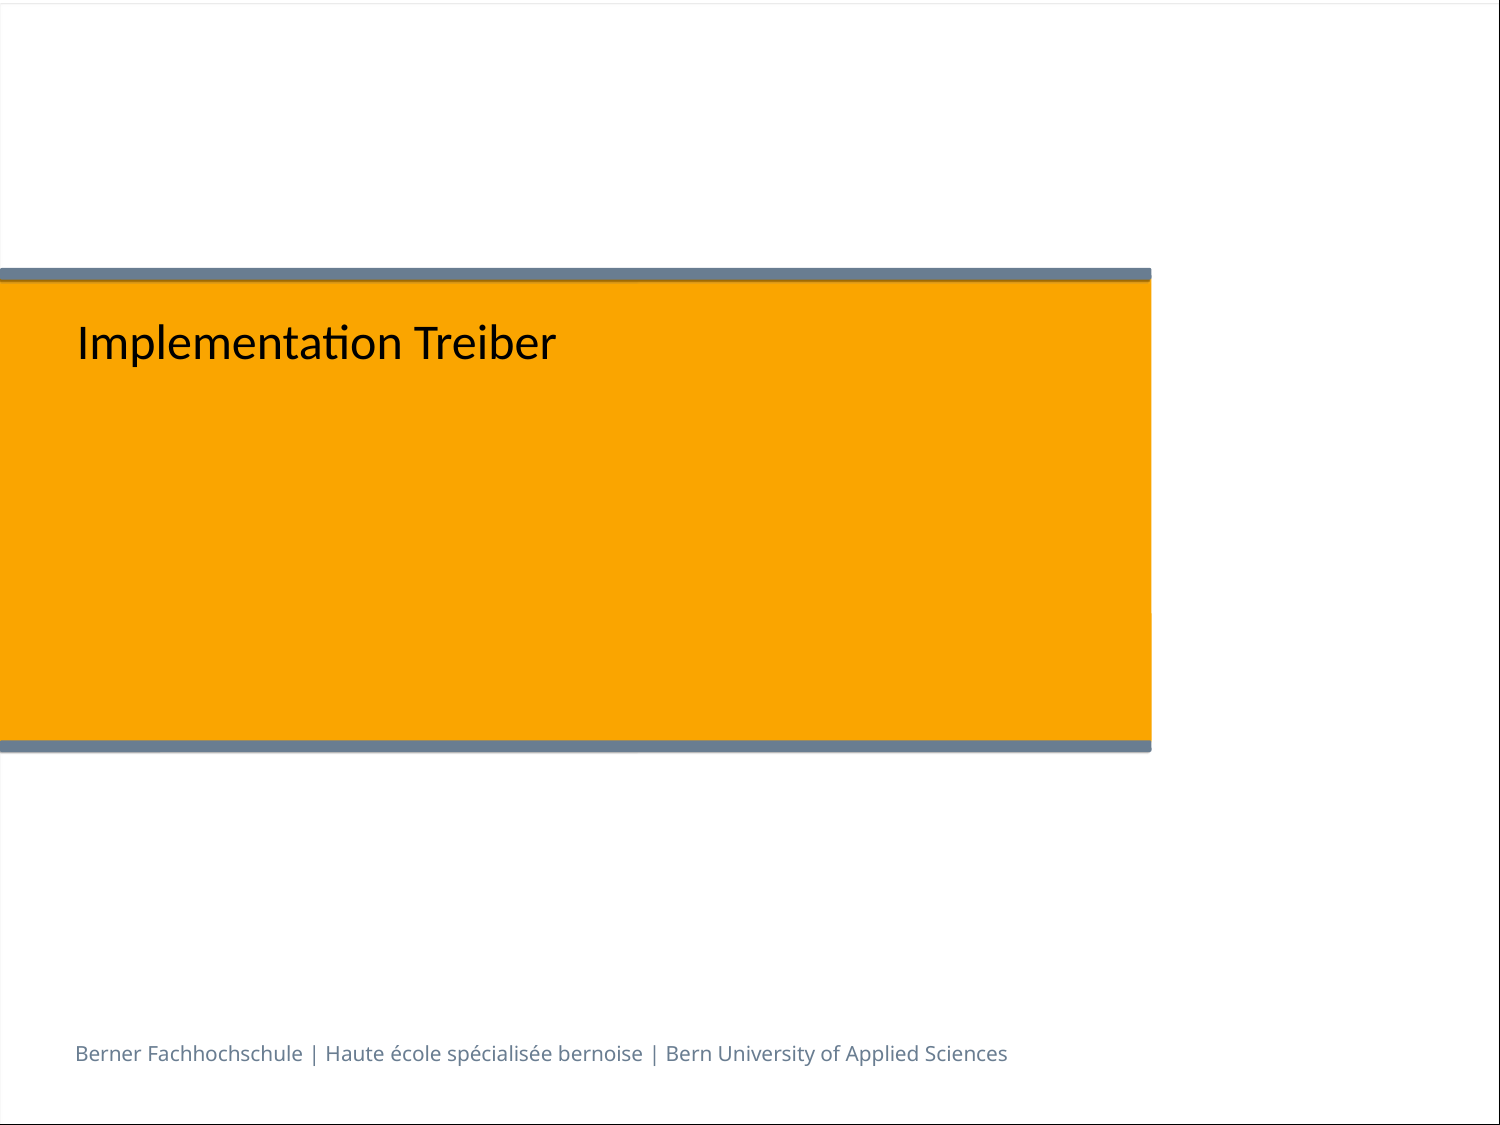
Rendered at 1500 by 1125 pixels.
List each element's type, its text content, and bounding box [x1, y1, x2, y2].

title Implementation Treiber [76, 301, 1146, 390]
